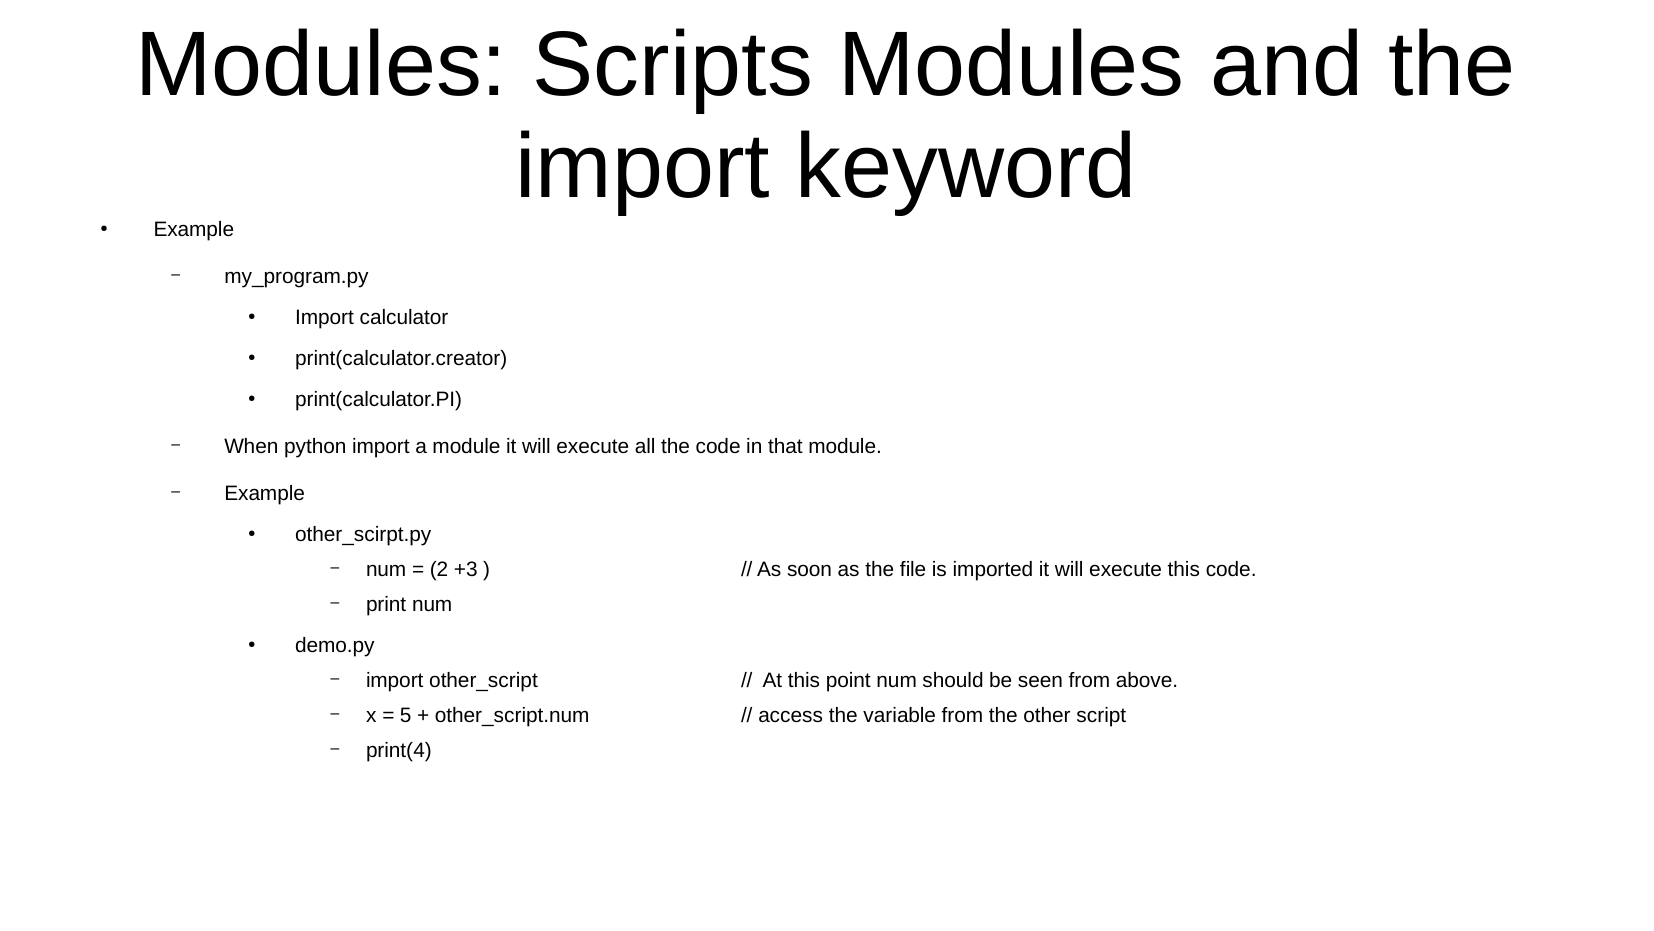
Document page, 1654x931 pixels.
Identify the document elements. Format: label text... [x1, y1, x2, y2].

title Modules: Scripts Modules and the import keyword [82, 12, 1571, 217]
list Example my_program.py Import calculator print(calculator.creator) print(calculator.PI) When python import a module it will execute all the code in that module. Example other_scirpt.py num = (2 +3 ) // As soon as the file is imported it will execute this code. print num demo.py import other_script // At this point num should be seen from above. x = 5 + other_script.num // access the variable from the other script print(4) [82, 217, 1576, 901]
